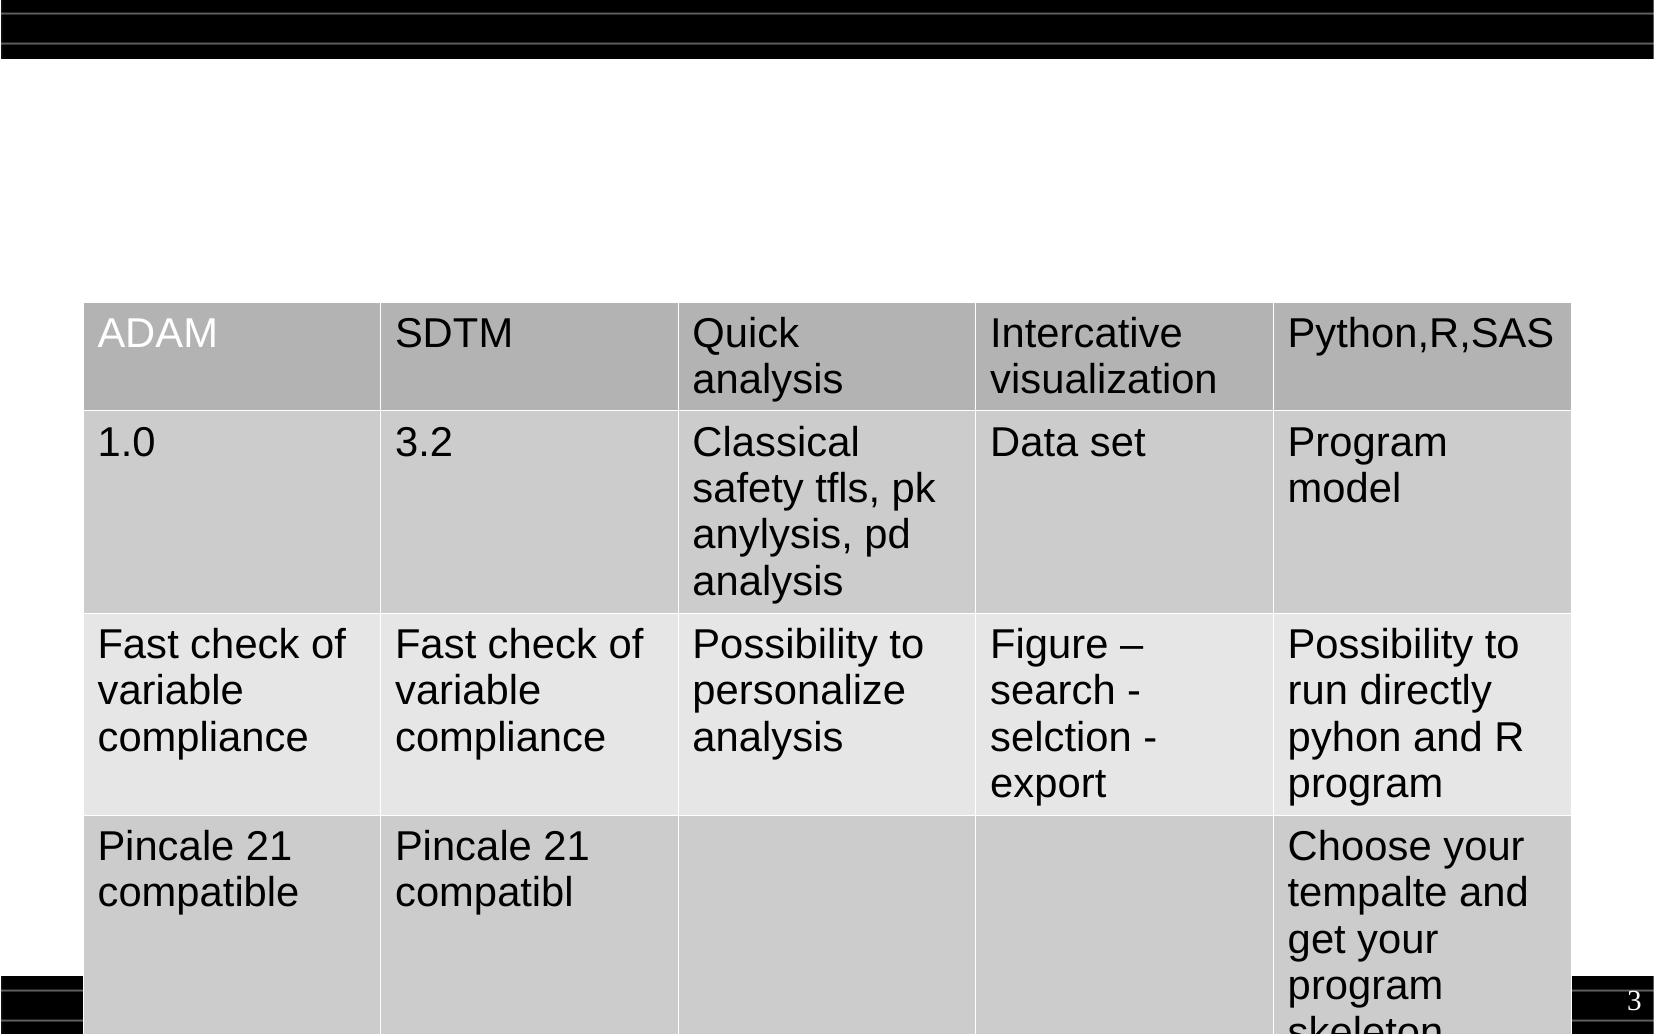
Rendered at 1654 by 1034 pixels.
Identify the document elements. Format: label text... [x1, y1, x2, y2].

table_cell Fast check of variable compliance [381, 614, 678, 815]
table_header SDTM [381, 303, 678, 410]
table_cell Pincale 21 compatible [84, 816, 380, 1034]
table_cell Possibility to run directly pyhon and R program [1274, 614, 1571, 815]
table_cell [679, 816, 975, 1034]
table_cell [976, 816, 1273, 1034]
table_cell Choose your tempalte and get your program skeleton [1274, 816, 1571, 1034]
table_header Python,R,SAS [1274, 303, 1571, 410]
picture [1, 0, 1654, 59]
table_header Quick analysis [679, 303, 975, 410]
table_header ADAM [84, 303, 380, 410]
picture [1, 976, 83, 1034]
table_cell Fast check of variable compliance [84, 614, 380, 815]
table_cell Pincale 21 compatibl [381, 816, 678, 1034]
table_header Intercative visualization [976, 303, 1273, 410]
table_cell Classical safety tfls, pk anylysis, pd analysis [679, 411, 975, 613]
table_cell 3.2 [381, 411, 678, 613]
table_cell 1.0 [84, 411, 380, 613]
table_cell Possibility to personalize analysis [679, 614, 975, 815]
picture [1572, 976, 1654, 1034]
table_cell Figure – search -selction - export [976, 614, 1273, 815]
table_cell Data set [976, 411, 1273, 613]
table_cell Program model [1274, 411, 1571, 613]
